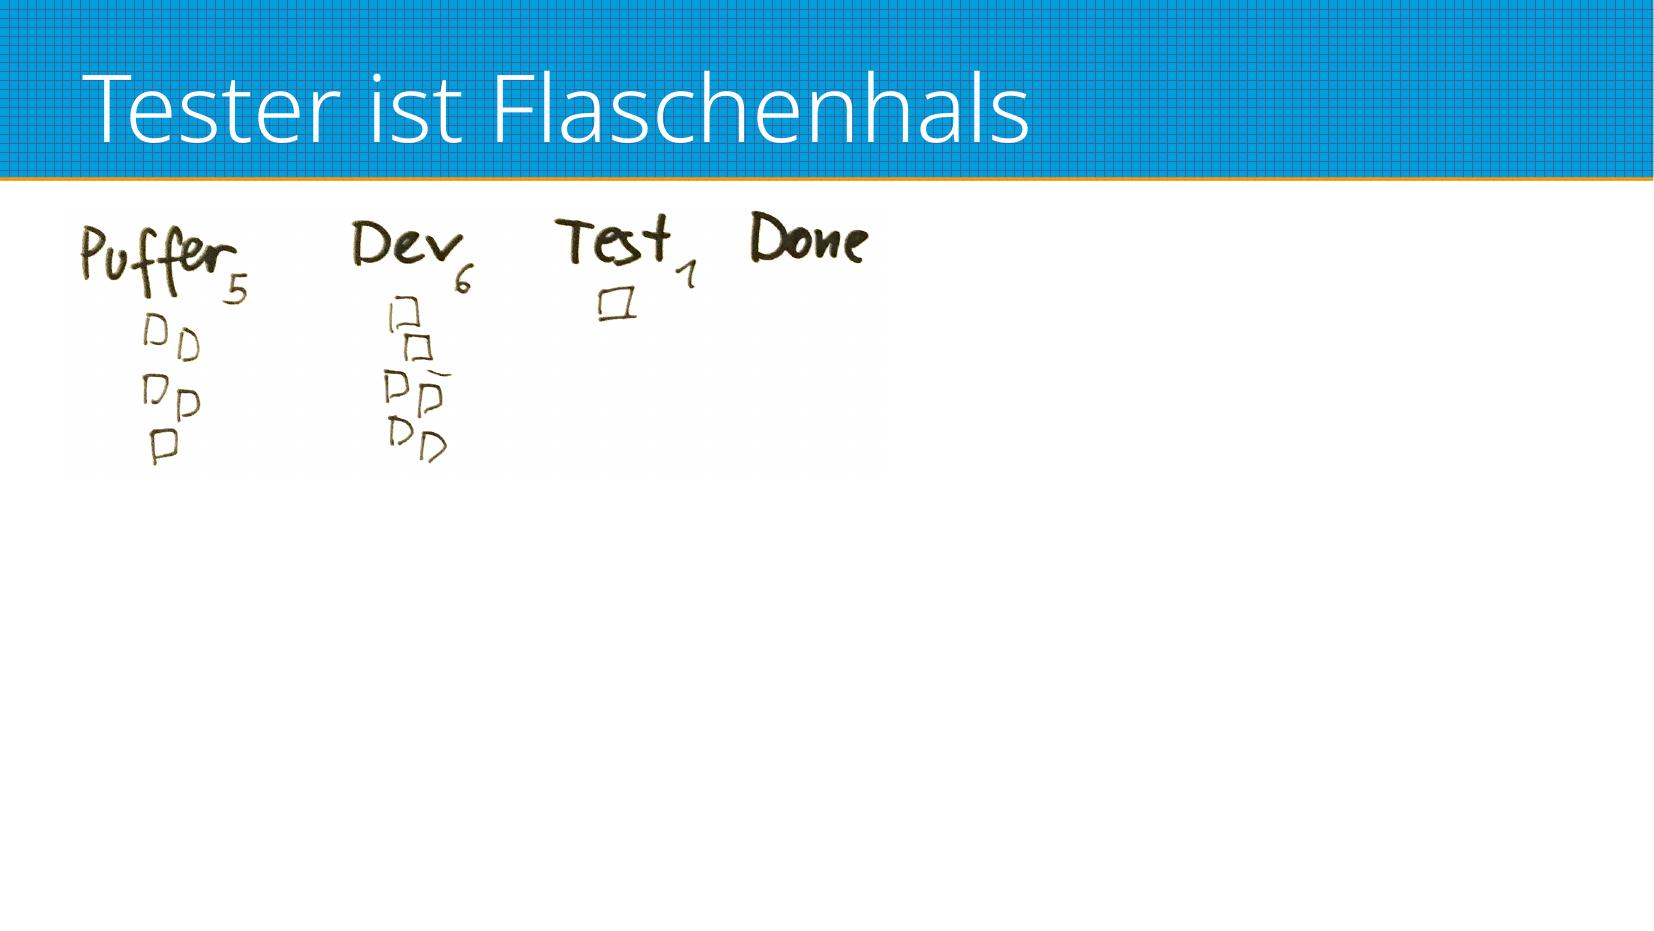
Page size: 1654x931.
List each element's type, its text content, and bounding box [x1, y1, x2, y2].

picture [59, 206, 887, 483]
title Tester ist Flaschenhals [82, 14, 1571, 171]
